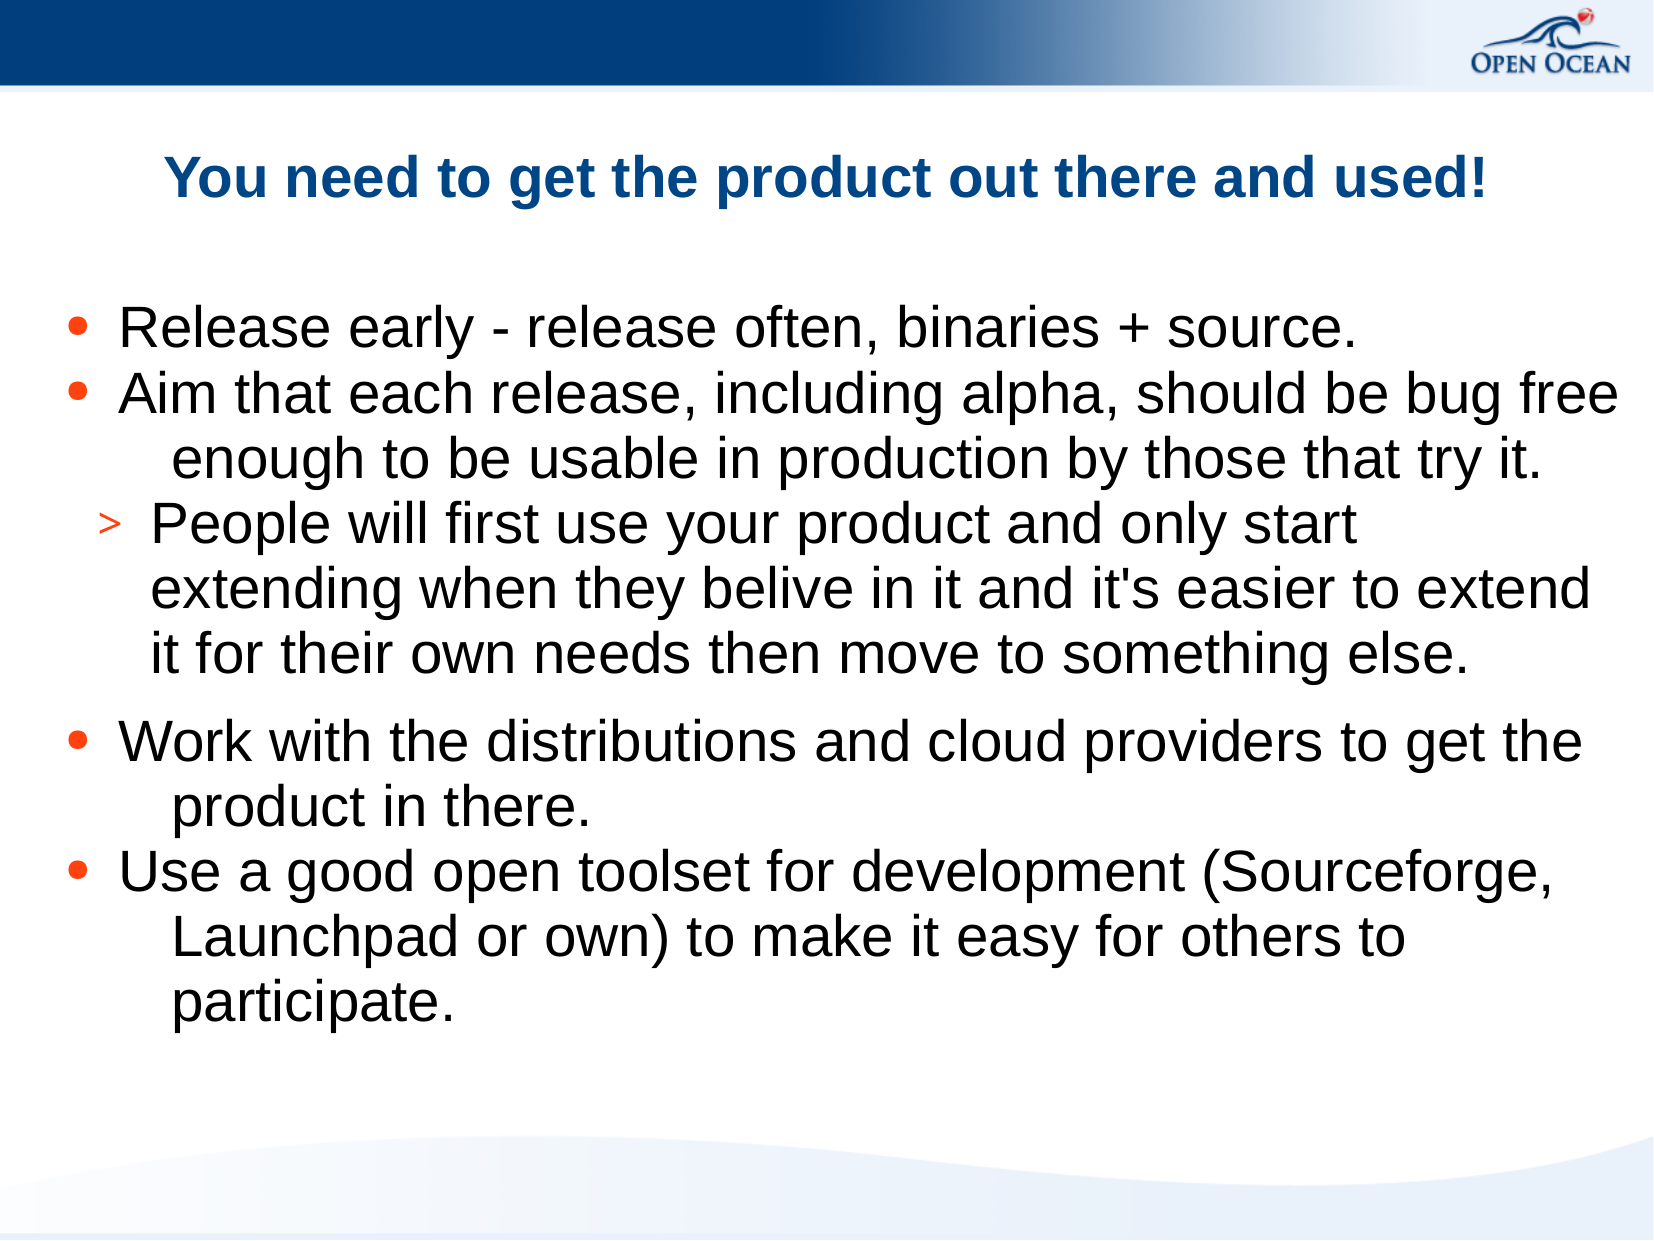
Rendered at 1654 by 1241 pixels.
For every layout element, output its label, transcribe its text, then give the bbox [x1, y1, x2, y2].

title You need to get the product out there and used! [82, 95, 1571, 259]
picture [0, 0, 1654, 1240]
list Release early - release often, binaries + source. Aim that each release, including alpha, should be bug free enough to be usable in production by those that try it. People will first use your product and only start extending when they belive in it and it's easier to extend it for their own needs then move to something else. Work with the distributions and cloud providers to get the product in there. Use a good open toolset for development (Sourceforge, Launchpad or own) to make it easy for others to participate. [29, 295, 1625, 1100]
